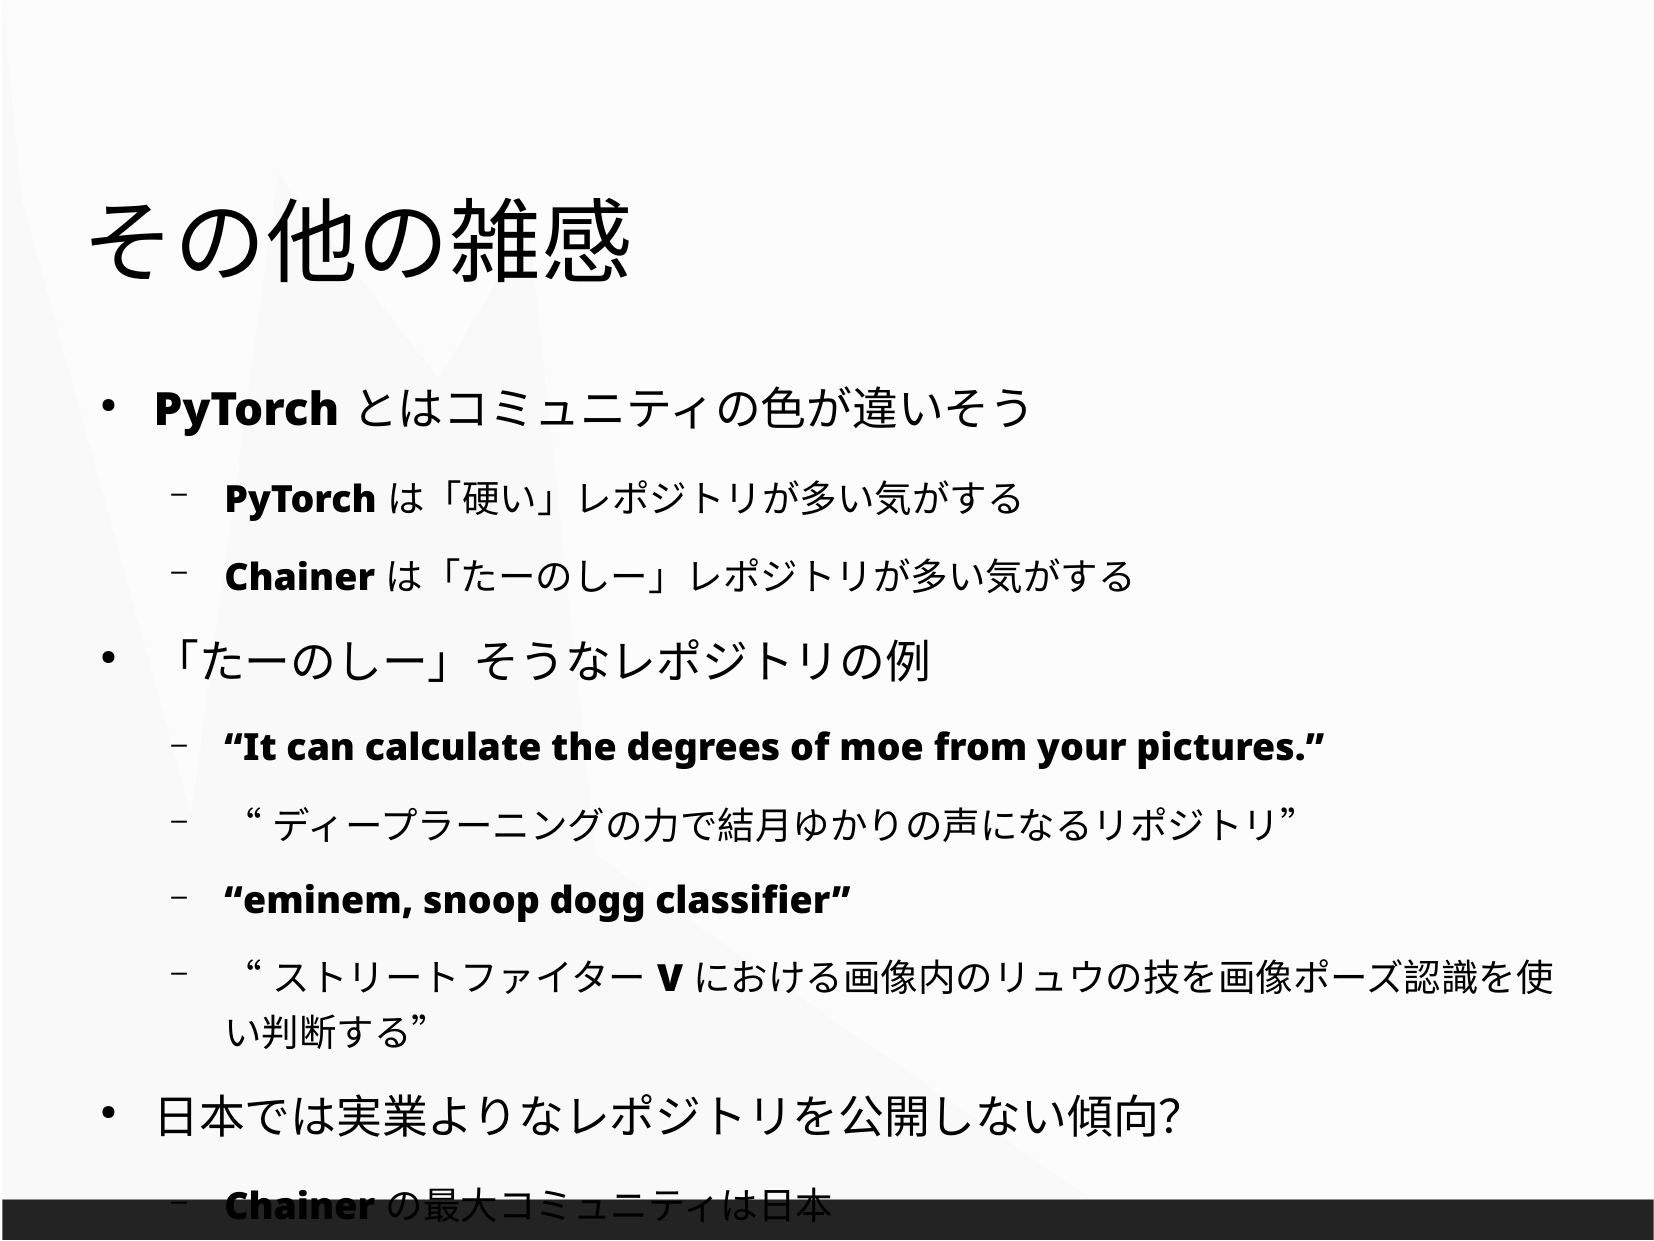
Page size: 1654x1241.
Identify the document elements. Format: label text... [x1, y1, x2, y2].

list PyTorchとはコミュニティの色が違いそう PyTorchは「硬い」レポジトリが多い気がする Chainerは「たーのしー」レポジトリが多い気がする 「たーのしー」そうなレポジトリの例 “It can calculate the degrees of moe from your pictures.” “ディープラーニングの力で結月ゆかりの声になるリポジトリ” “eminem, snoop dogg classifier” “ストリートファイターVにおける画像内のリュウの技を画像ポーズ認識を使い判断する” 日本では実業よりなレポジトリを公開しない傾向？ Chainerの最大コミュニティは日本 [82, 372, 1571, 1100]
title その他の雑感 [82, 132, 1571, 340]
picture [2, 0, 1654, 1241]
